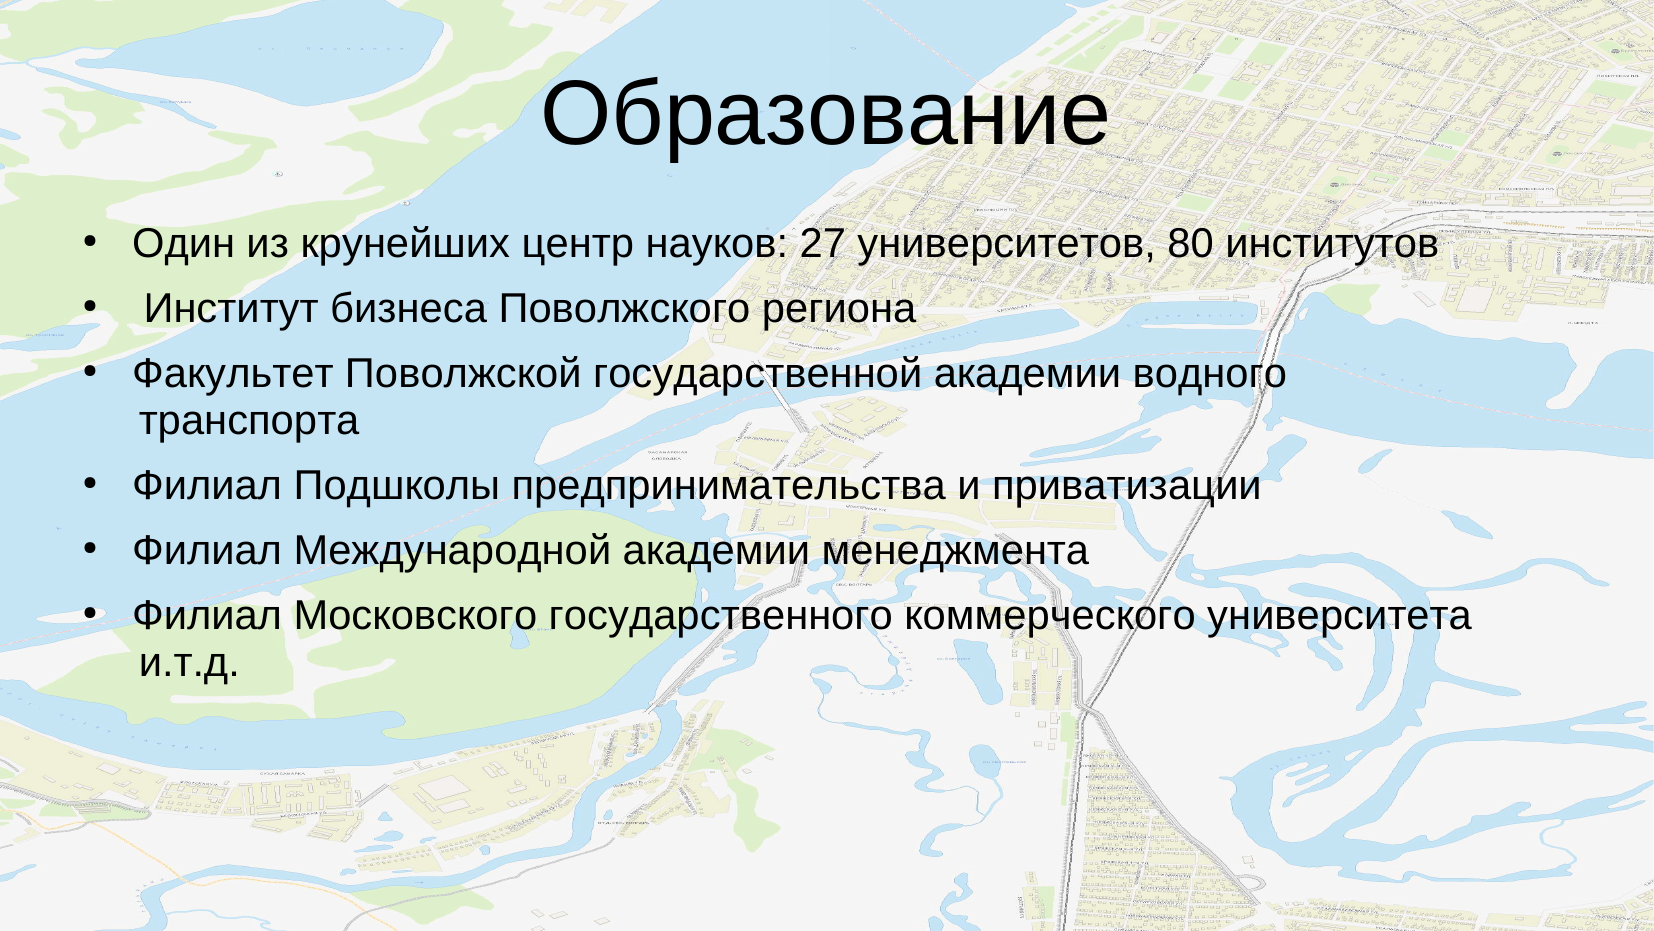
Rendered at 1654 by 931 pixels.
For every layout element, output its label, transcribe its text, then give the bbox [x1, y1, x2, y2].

list Один из крунейших центр науков: 27 университетов, 80 институтов Институт бизнеса Поволжского региона Факультет Поволжской государственной академии водного транспорта Филиал Подшколы предпринимательства и приватизации Филиал Международной академии менеджмента Филиал Московского государственного коммерческого университета и.т.д. [82, 217, 1516, 757]
title Образование [82, 36, 1570, 192]
